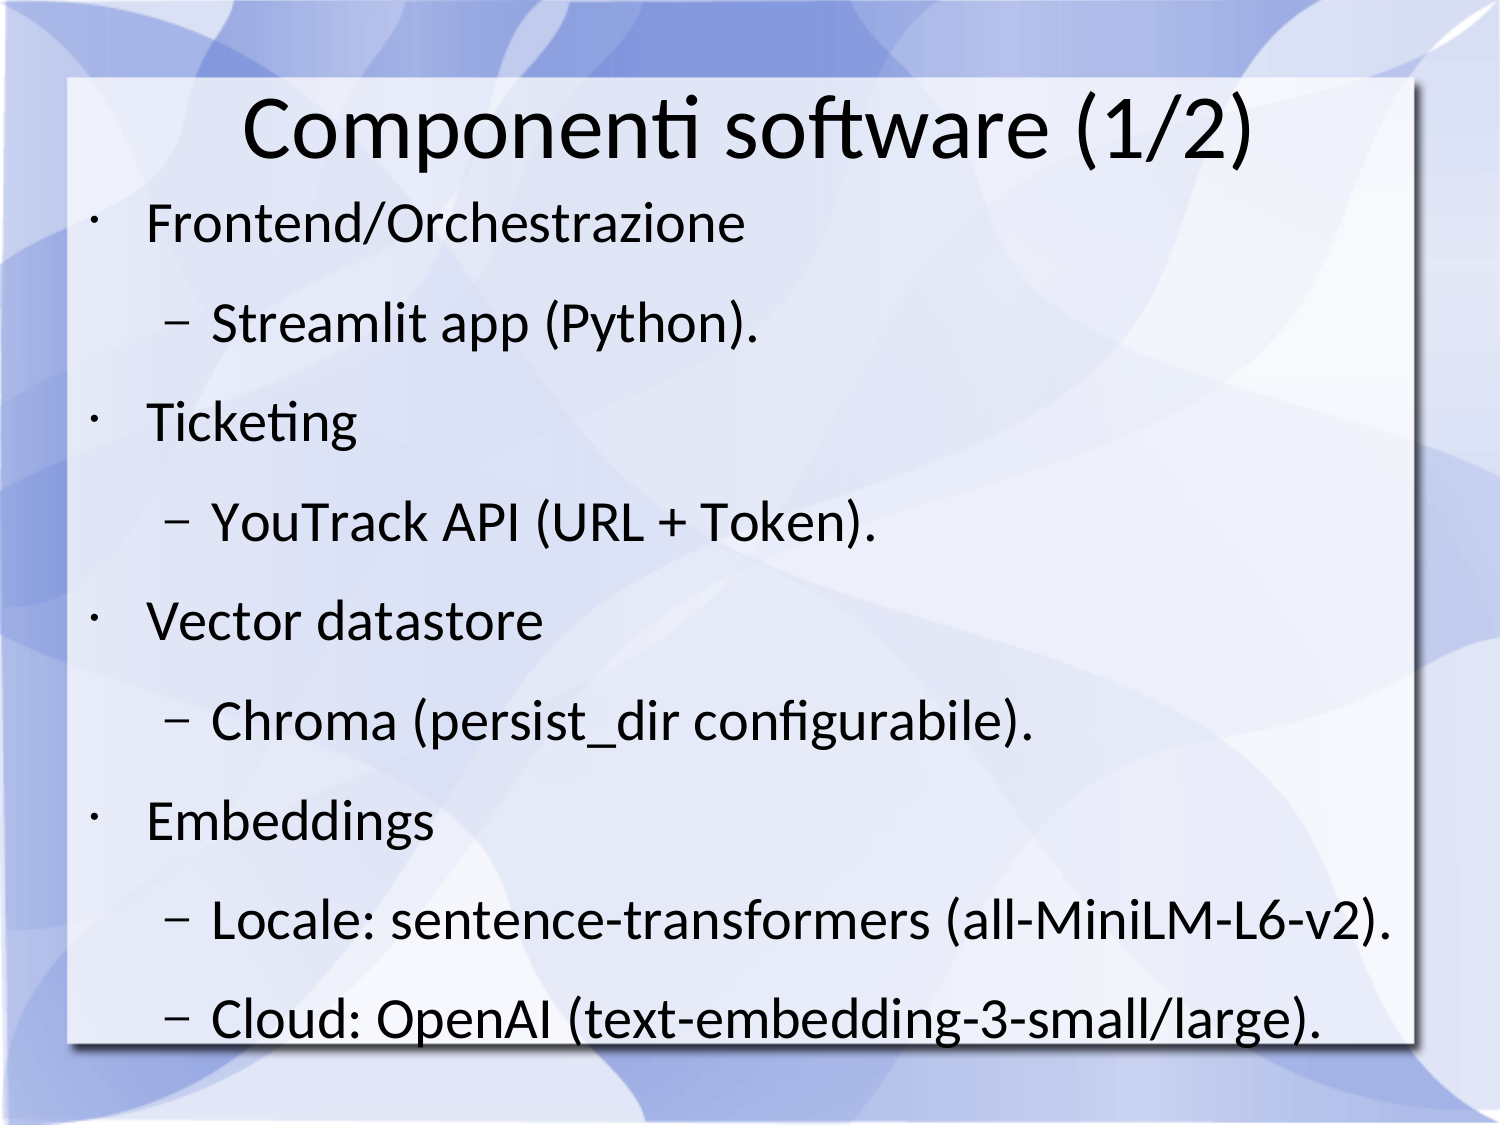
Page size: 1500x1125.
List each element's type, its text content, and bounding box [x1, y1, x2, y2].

list Frontend/Orchestrazione Streamlit app (Python). Ticketing YouTrack API (URL + Token). Vector datastore Chroma (persist_dir configurabile). Embeddings Locale: sentence-transformers (all-MiniLM-L6-v2). Cloud: OpenAI (text-embedding-3-small/large). [75, 177, 1425, 920]
picture [0, 0, 1500, 1125]
title Componenti software (1/2) [75, 59, 1425, 177]
